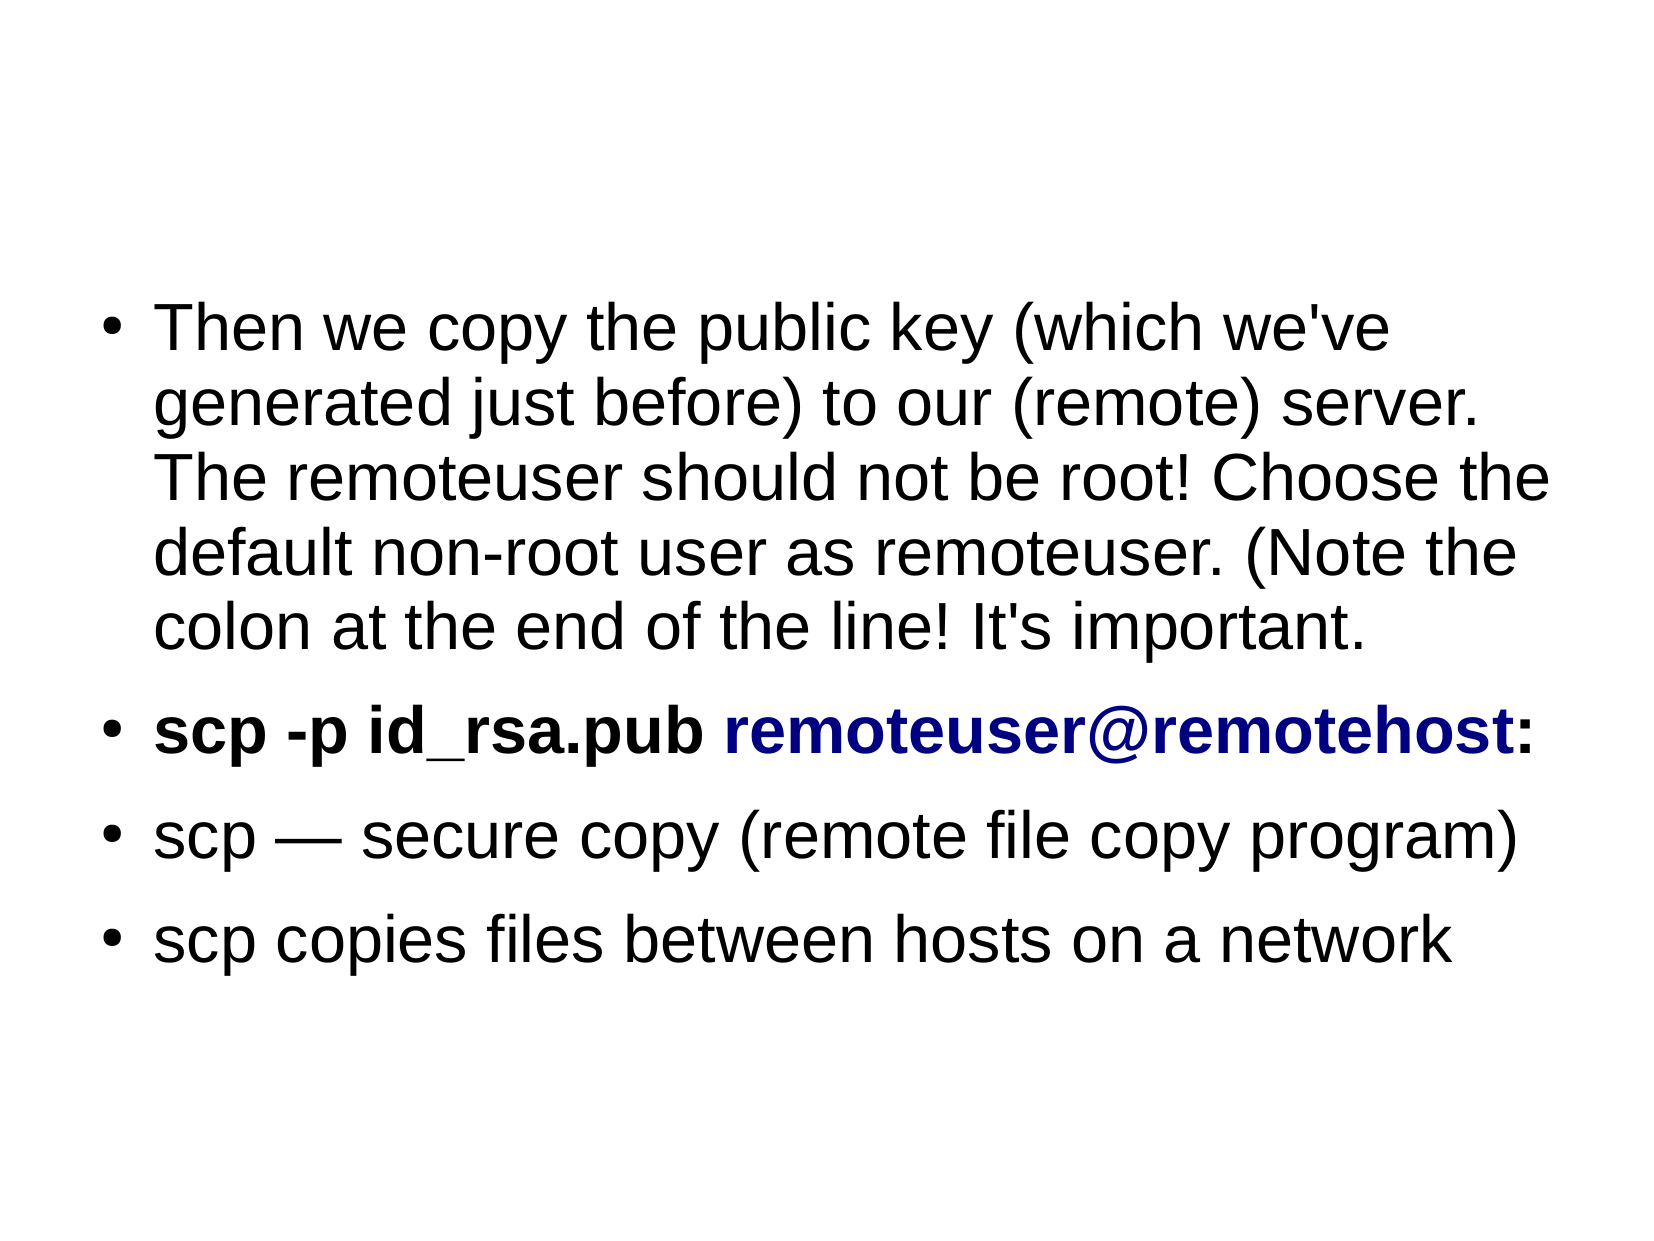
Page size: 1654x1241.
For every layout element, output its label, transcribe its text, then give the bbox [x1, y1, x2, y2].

list Then we copy the public key (which we've generated just before) to our (remote) server. The remoteuser should not be root! Choose the default non-root user as remoteuser. (Note the colon at the end of the line! It's important. scp -p id_rsa.pub remoteuser@remotehost: scp — secure copy (remote file copy program) scp copies files between hosts on a network [82, 290, 1571, 1010]
